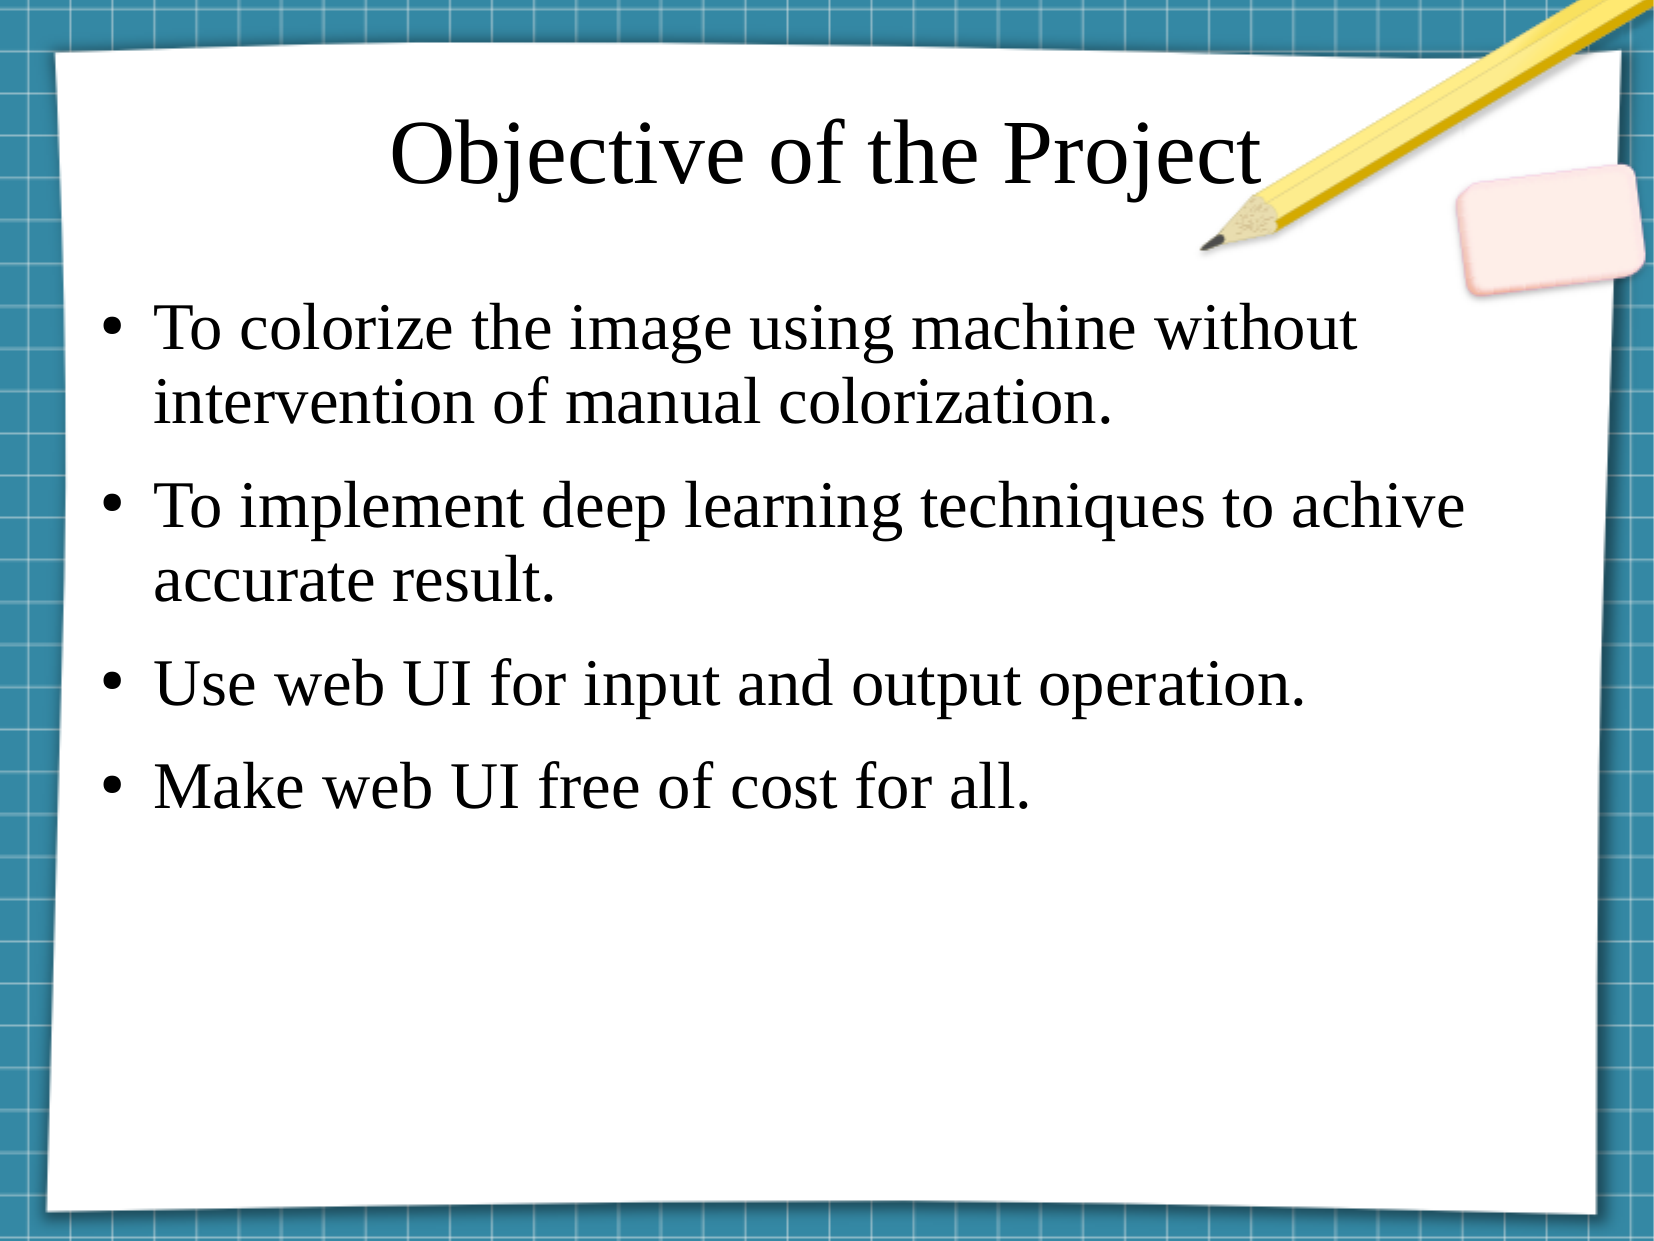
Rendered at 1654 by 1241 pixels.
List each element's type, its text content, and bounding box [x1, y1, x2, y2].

list To colorize the image using machine without intervention of manual colorization. To implement deep learning techniques to achive accurate result. Use web UI for input and output operation. Make web UI free of cost for all. [82, 290, 1571, 1010]
title Objective of the Project [82, 49, 1571, 257]
picture [0, 0, 1654, 1241]
